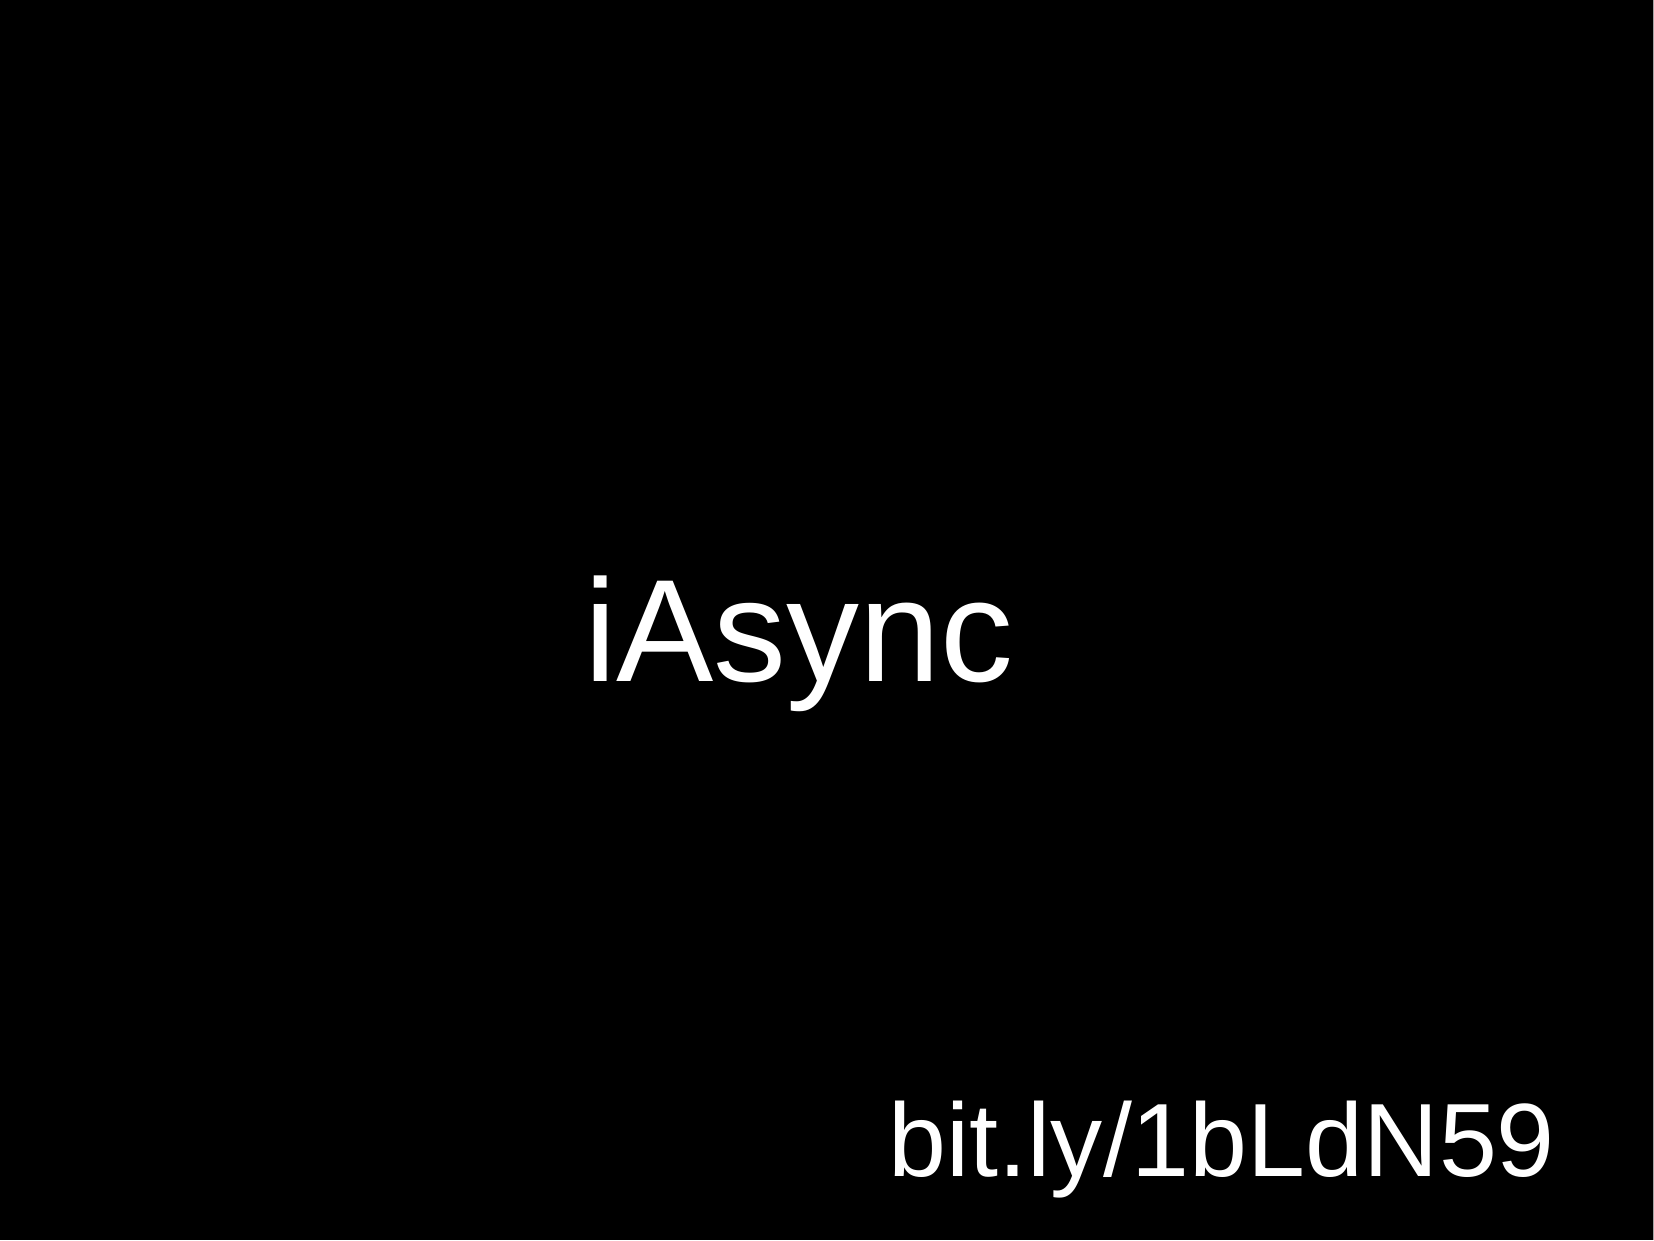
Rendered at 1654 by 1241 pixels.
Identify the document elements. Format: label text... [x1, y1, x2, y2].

text_box iAsync [2, 541, 1597, 720]
text_box bit.ly/1bLdN59 [874, 1074, 1642, 1206]
